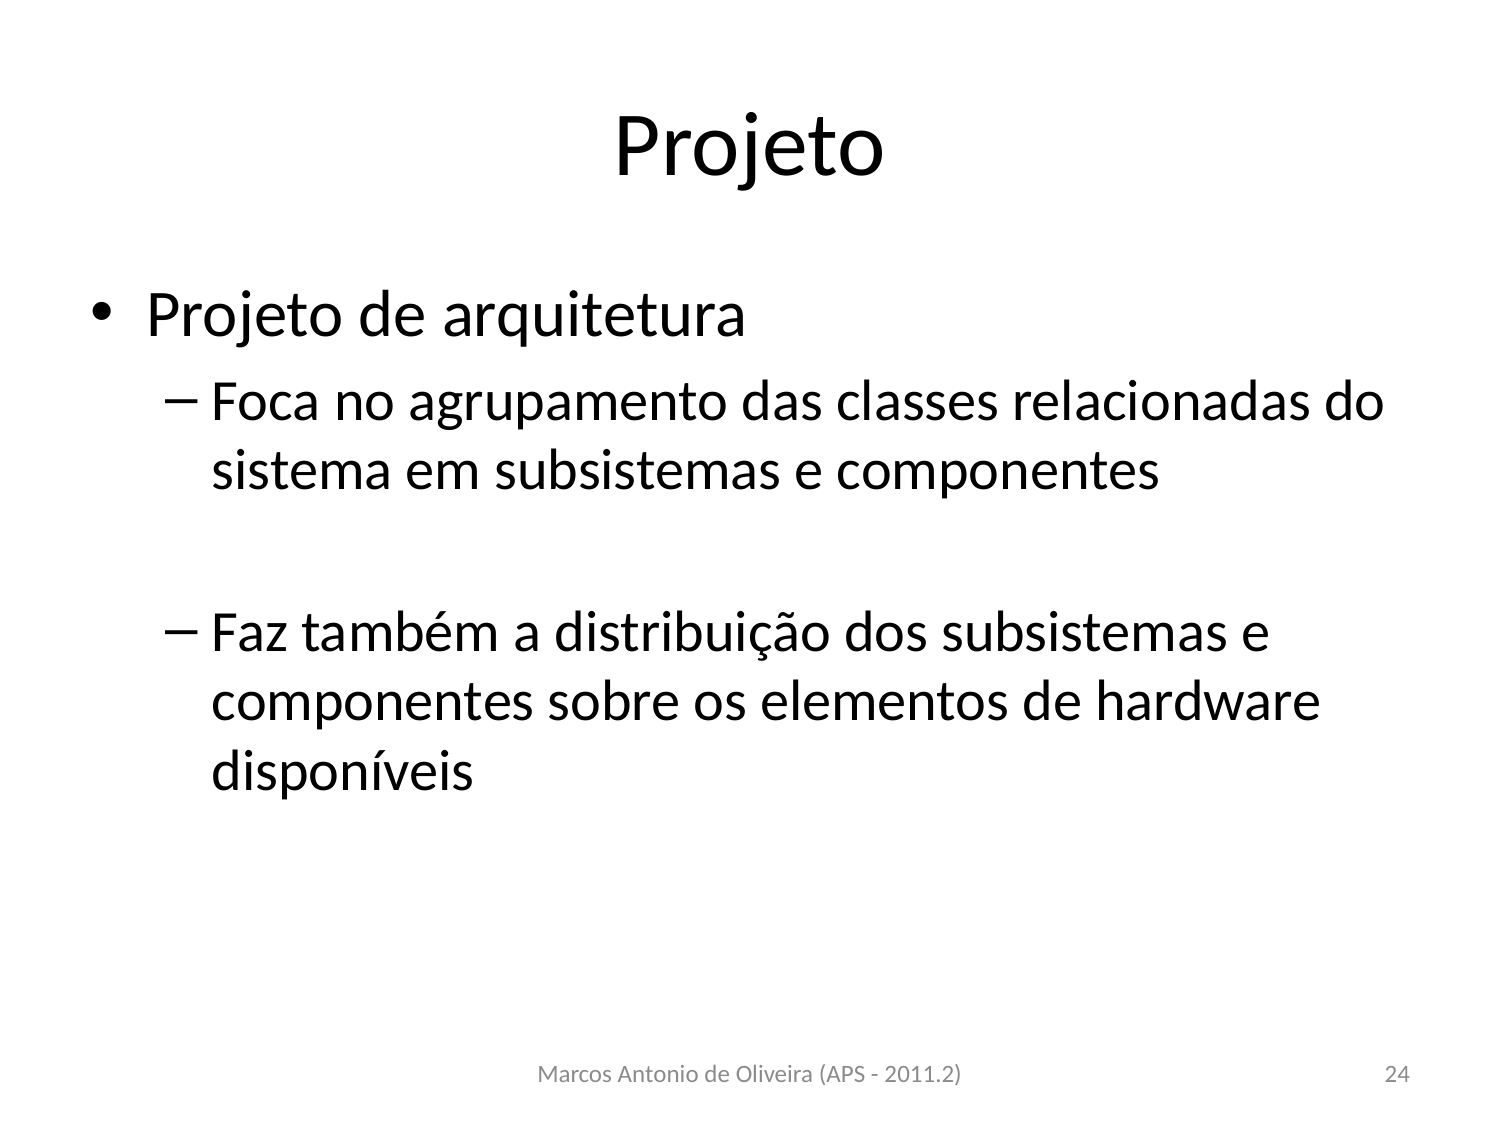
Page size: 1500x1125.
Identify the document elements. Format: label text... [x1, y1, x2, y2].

title Projeto [75, 45, 1425, 233]
list Projeto de arquitetura Foca no agrupamento das classes relacionadas do sistema em subsistemas e componentes Faz também a distribuição dos subsistemas e componentes sobre os elementos de hardware disponíveis [75, 262, 1425, 1005]
slide_number <número> [1074, 1042, 1425, 1103]
footer Marcos Antonio de Oliveira (APS - 2011.2) [512, 1042, 988, 1103]
